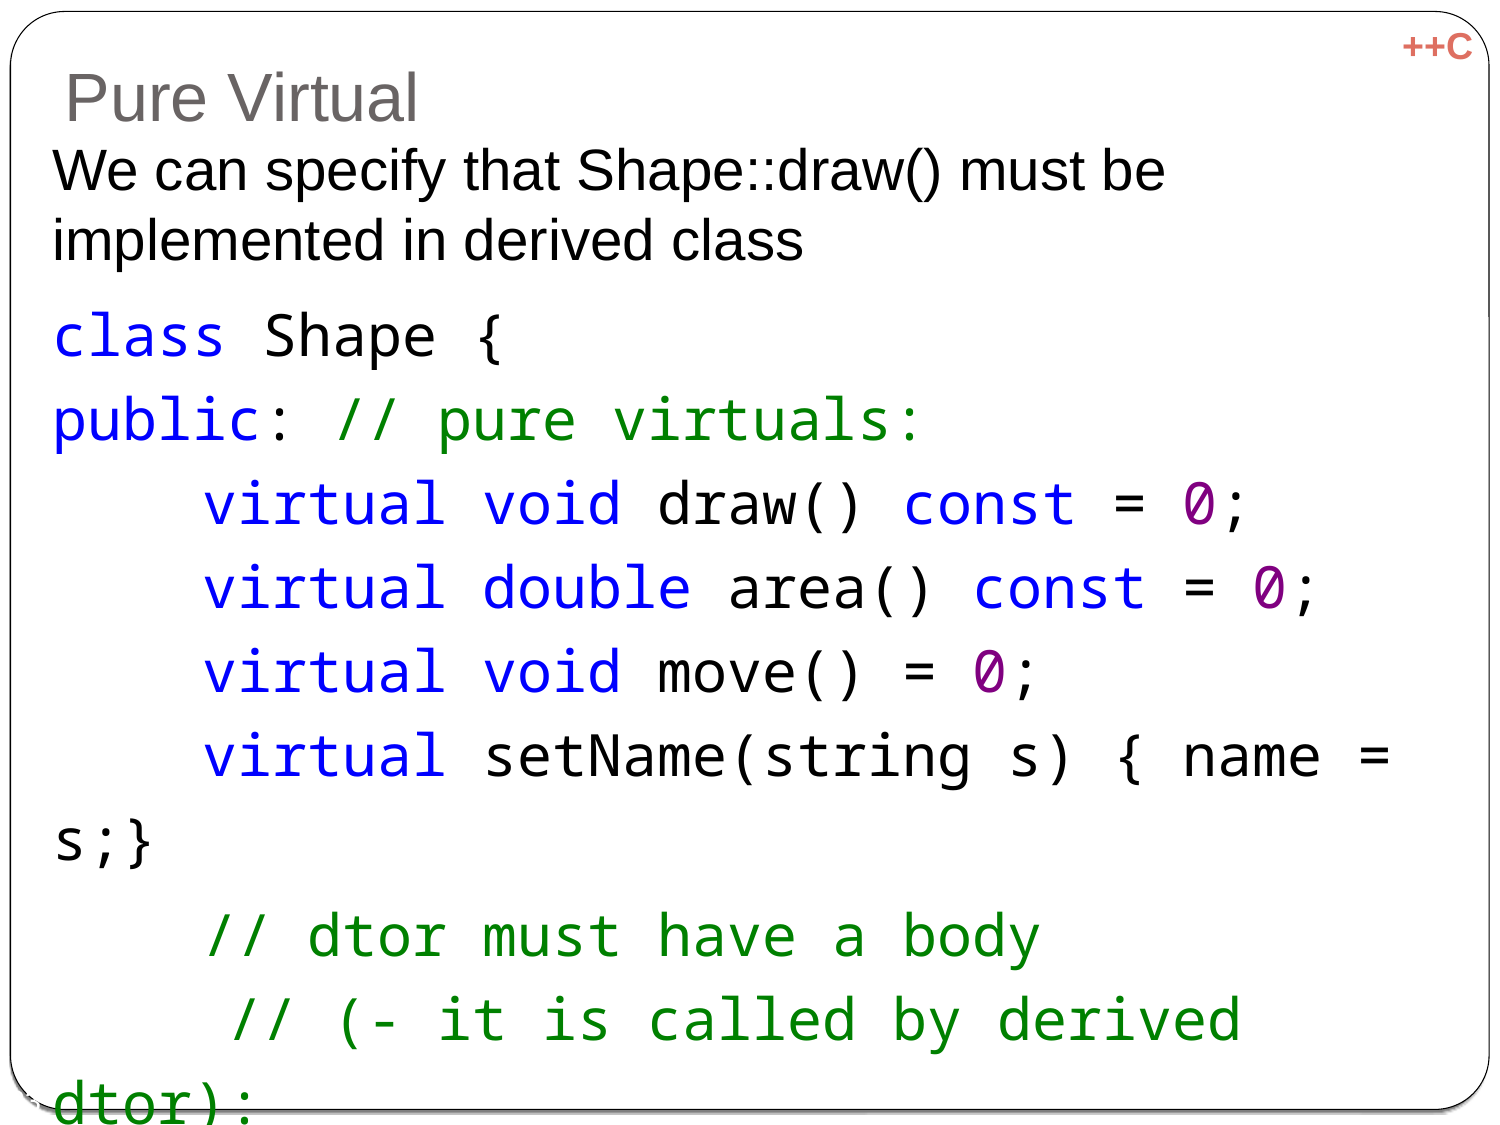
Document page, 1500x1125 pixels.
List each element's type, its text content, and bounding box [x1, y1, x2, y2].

title Pure Virtual [50, 45, 1450, 125]
slide_number <number> [0, 1074, 50, 1125]
list We can specify that Shape::draw() must be implemented in derived class class Shape { public: // pure virtuals: virtual void draw() const = 0; virtual double area() const = 0; virtual void move() = 0; virtual setName(string s) { name = s;} // dtor must have a body // (- it is called by derived dtor): virtual ~Shape() {} }; [37, 125, 1463, 1051]
